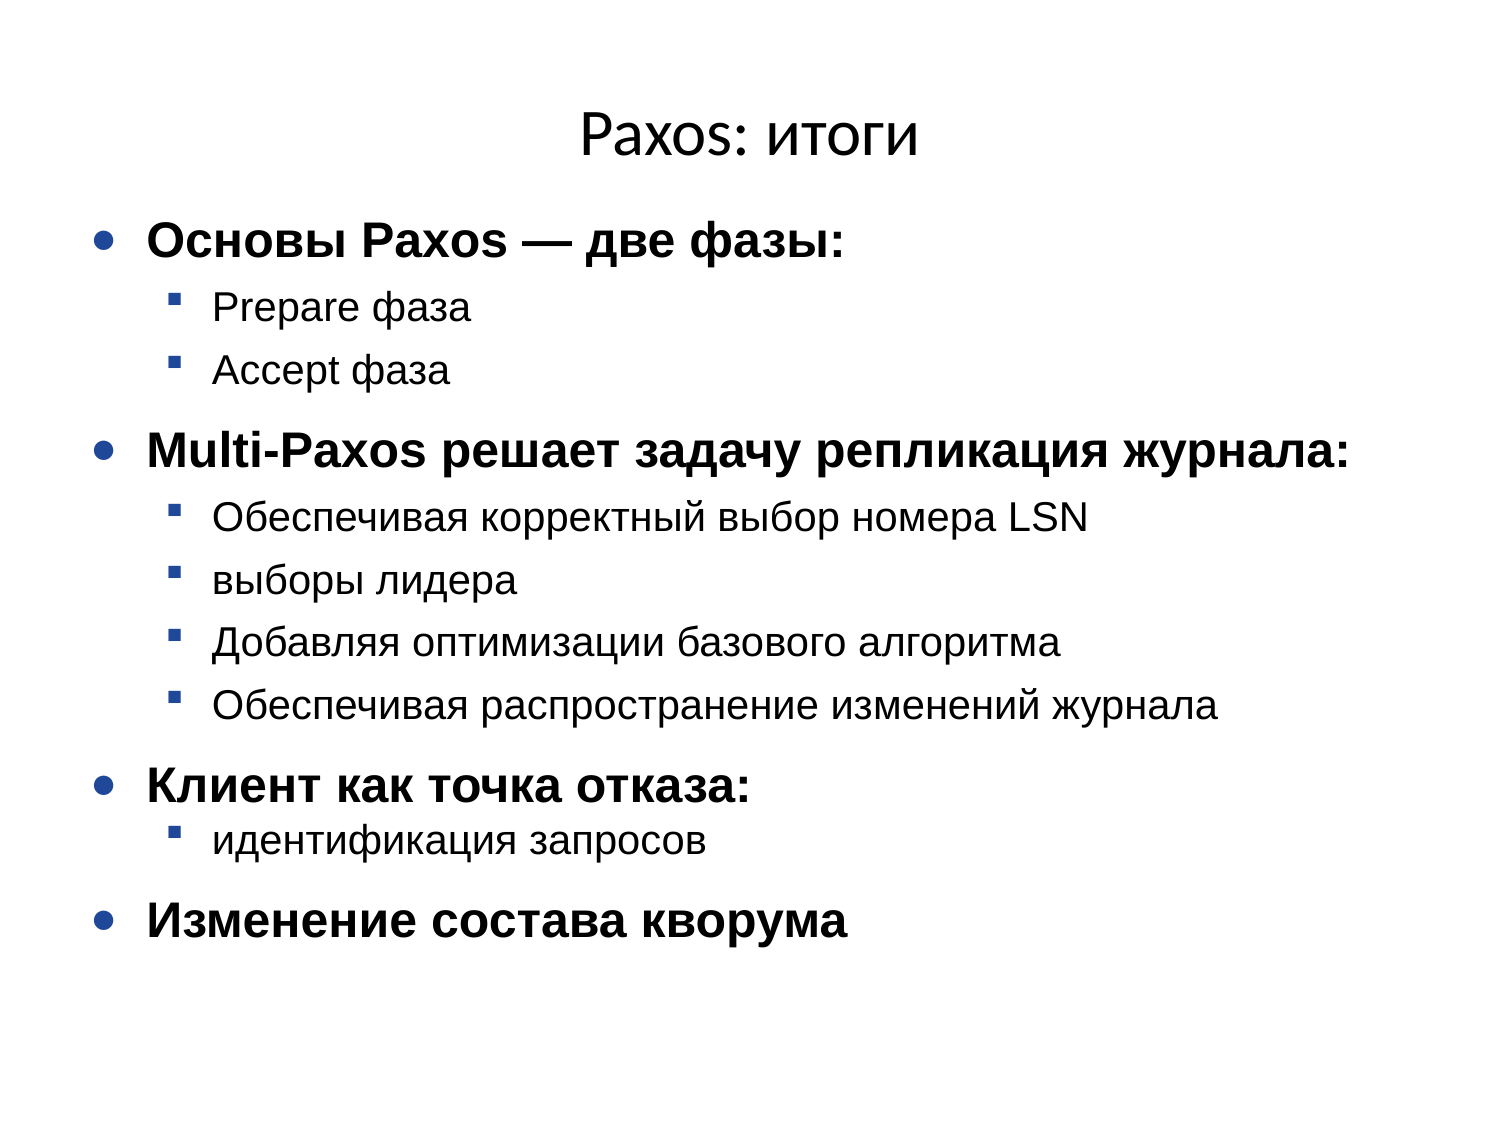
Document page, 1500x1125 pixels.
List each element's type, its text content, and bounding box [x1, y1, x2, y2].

title Paxos: итоги [75, 45, 1426, 233]
list Основы Paxos — две фазы: Prepare фаза Accept фаза Multi-Paxos решает задачу репликация журнала: Обеспечивая корректный выбор номера LSN выборы лидера Добавляя оптимизации базового алгоритма Обеспечивая распространение изменений журнала Клиент как точка отказа: идентификация запросов Изменение состава кворума [75, 233, 1425, 1005]
